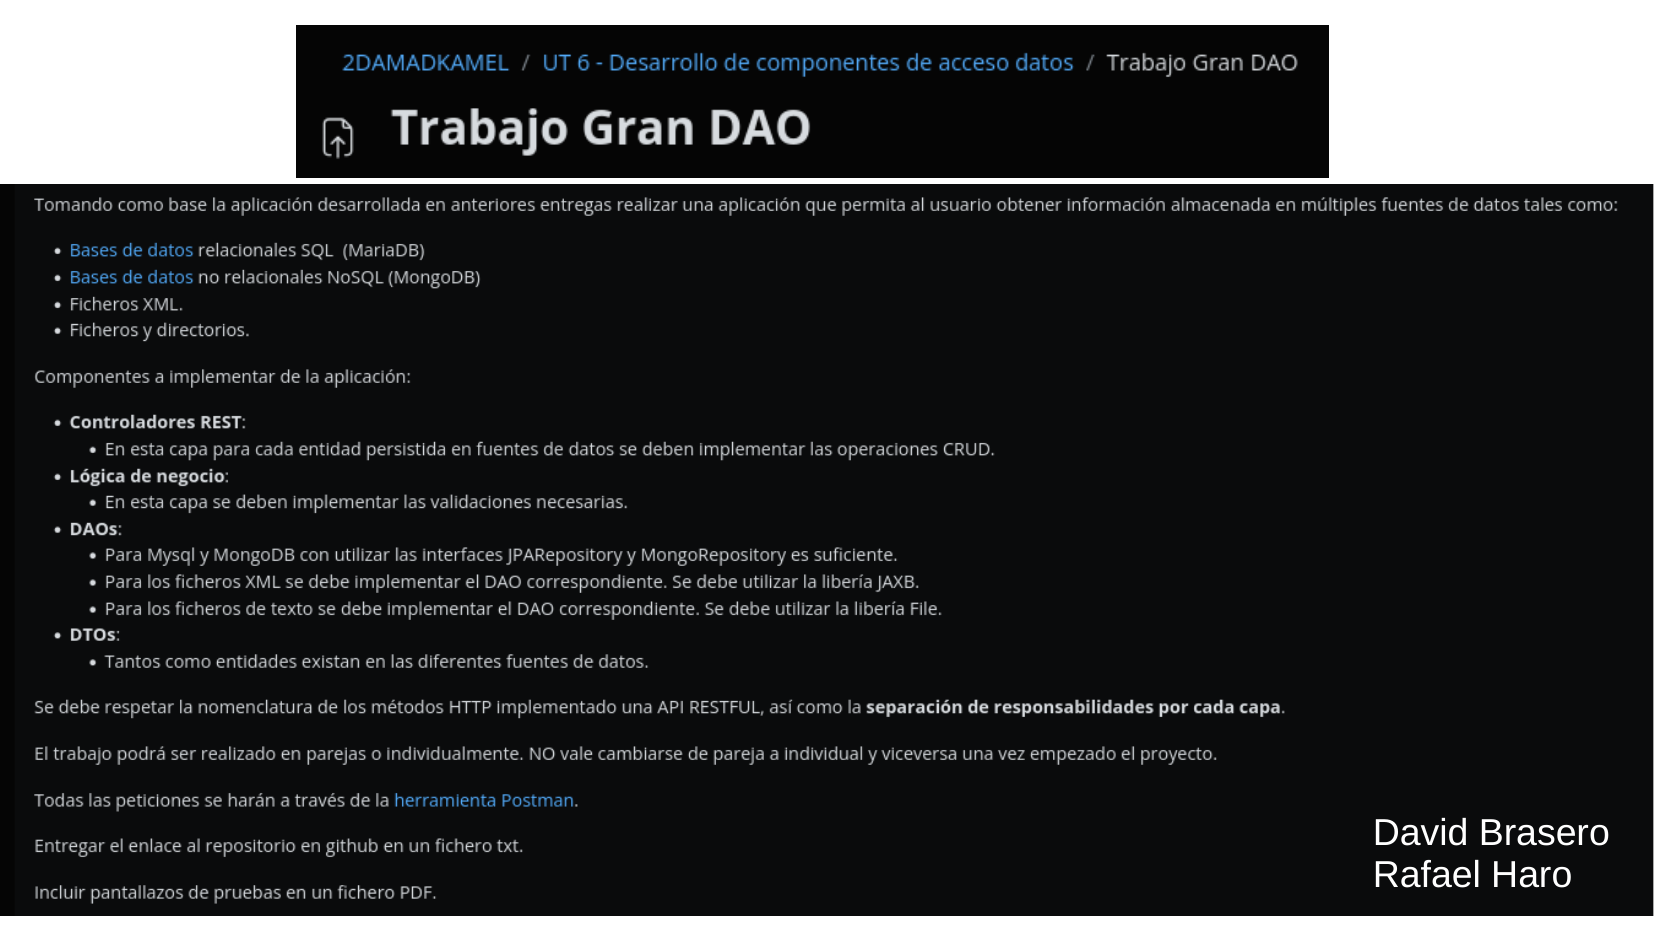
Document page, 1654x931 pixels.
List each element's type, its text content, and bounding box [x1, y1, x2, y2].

picture [296, 25, 1329, 178]
picture [0, 184, 1654, 916]
text_box David Brasero Rafael Haro [1358, 804, 1654, 931]
